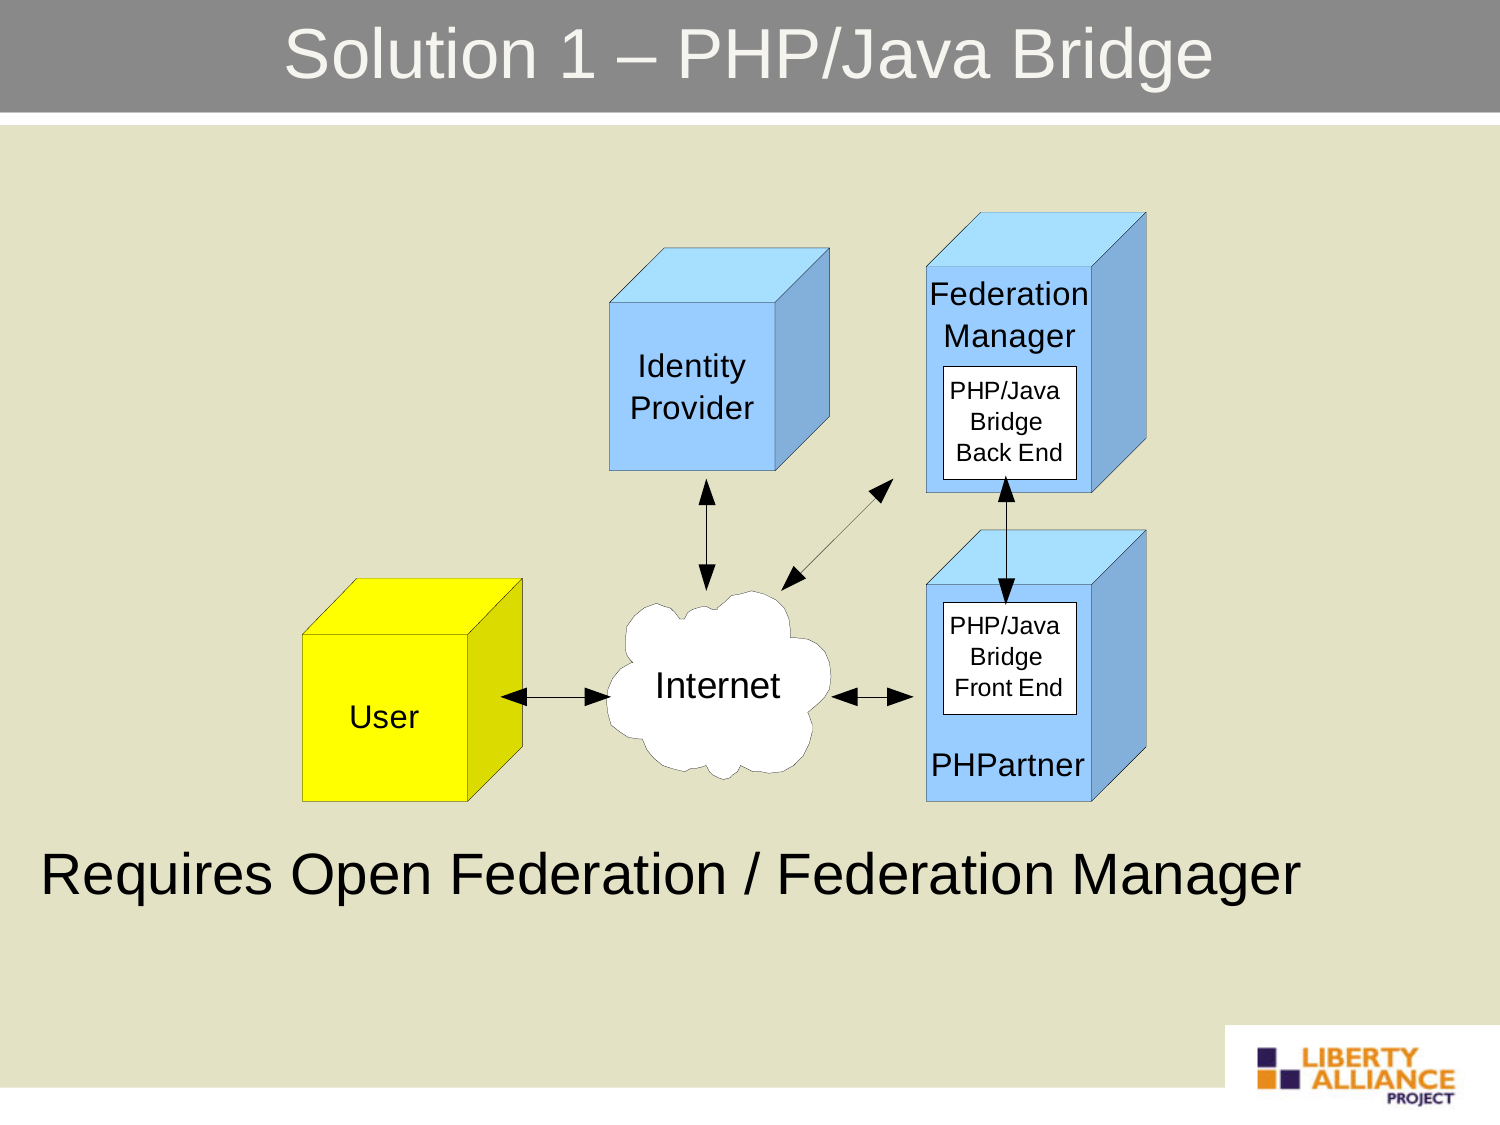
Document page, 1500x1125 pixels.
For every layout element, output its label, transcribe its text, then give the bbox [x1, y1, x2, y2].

title Solution 1 – PHP/Java Bridge [112, 0, 1388, 113]
picture [1378, 1027, 1500, 1125]
chart [261, 162, 1156, 844]
list Requires Open Federation / Federation Manager [40, 853, 1378, 1125]
